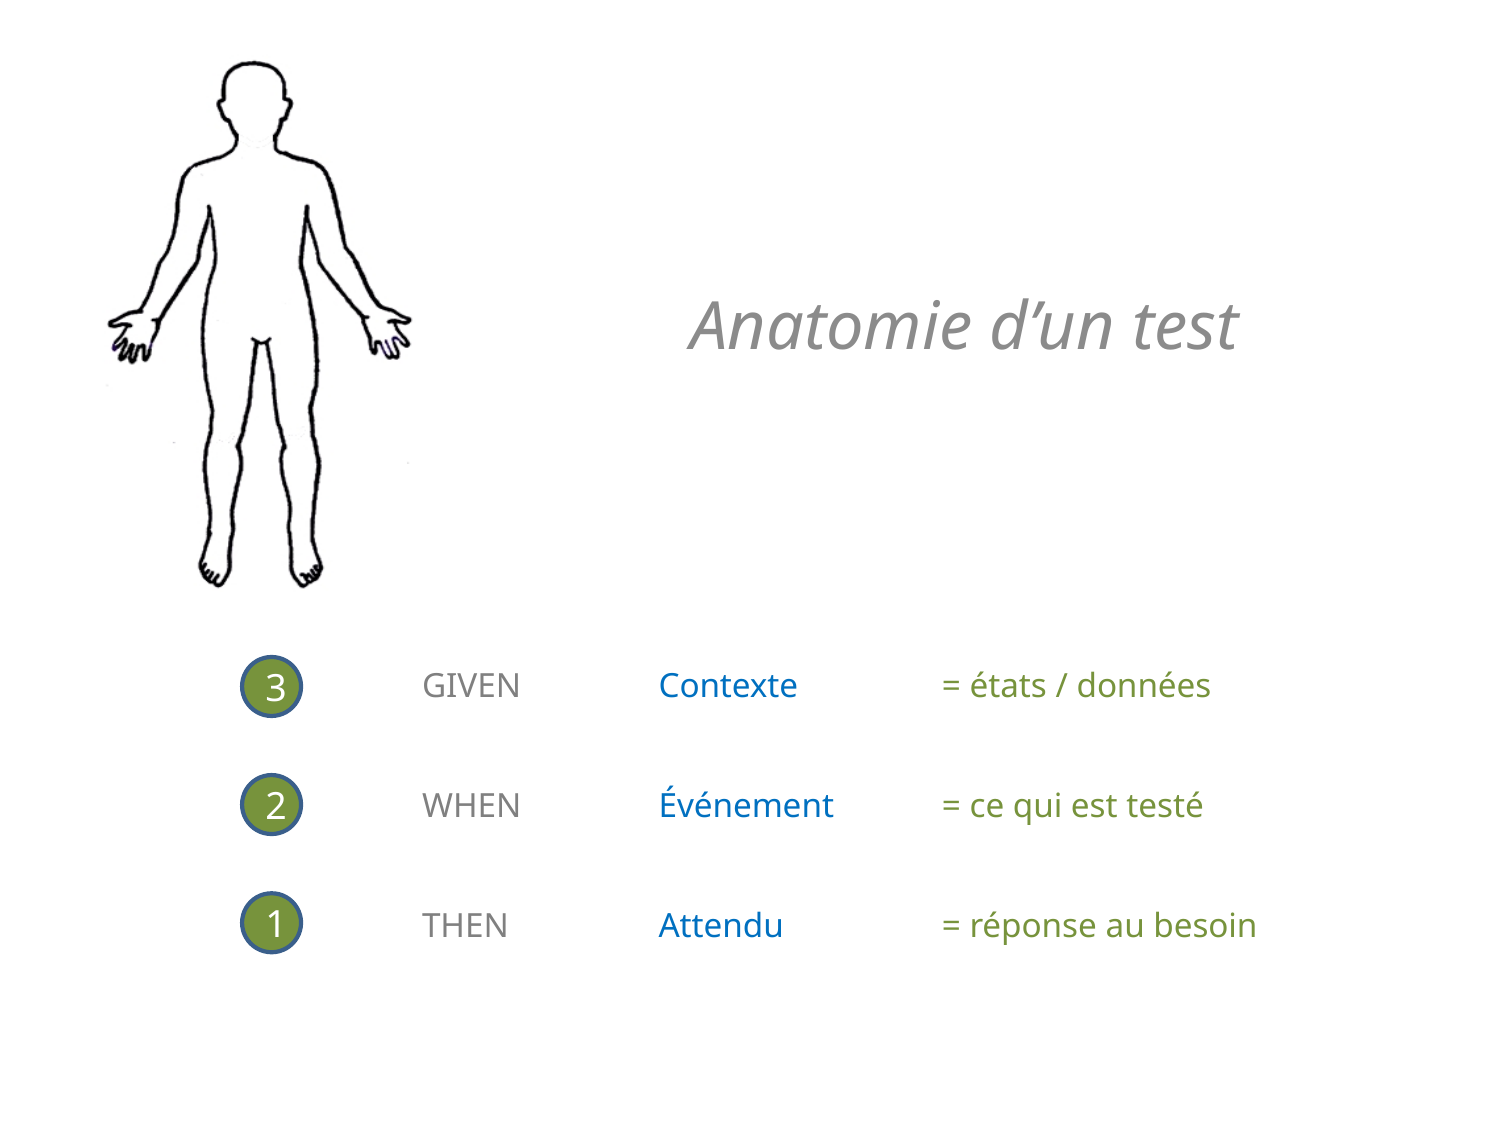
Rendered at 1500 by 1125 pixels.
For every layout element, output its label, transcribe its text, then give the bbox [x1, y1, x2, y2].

text_box 1 [242, 893, 302, 953]
picture [102, 54, 431, 592]
text_box Contexte Événement Attendu [643, 656, 880, 992]
text_box 2 [242, 775, 302, 835]
text_box GIVEN WHEN THEN [407, 656, 620, 992]
text_box = états / données = ce qui est testé = réponse au besoin [927, 656, 1424, 952]
text_box 3 [242, 656, 302, 716]
text_box Anatomie d’un test [506, 87, 1424, 559]
